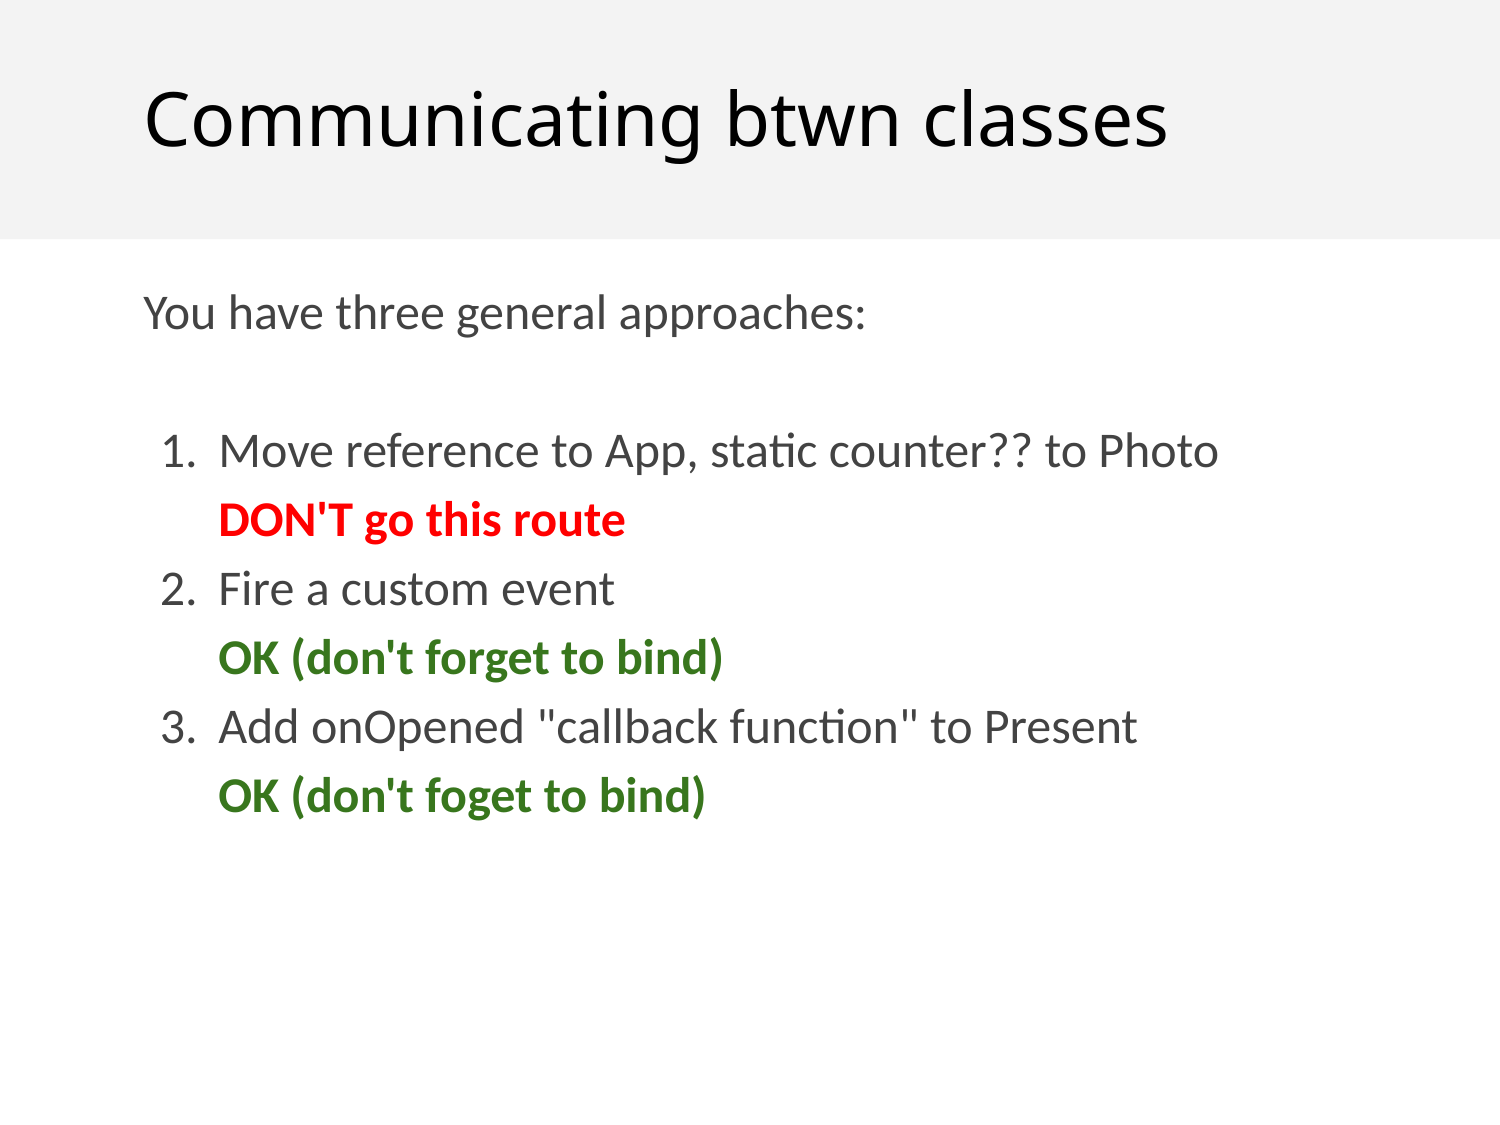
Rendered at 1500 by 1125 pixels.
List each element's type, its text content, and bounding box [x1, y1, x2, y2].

title Communicating btwn classes [128, 56, 1372, 183]
list You have three general approaches: Move reference to App, static counter?? to Photo DON'T go this route Fire a custom event OK (don't forget to bind) Add onOpened "callback function" to Present OK (don't foget to bind) [128, 255, 1372, 1004]
